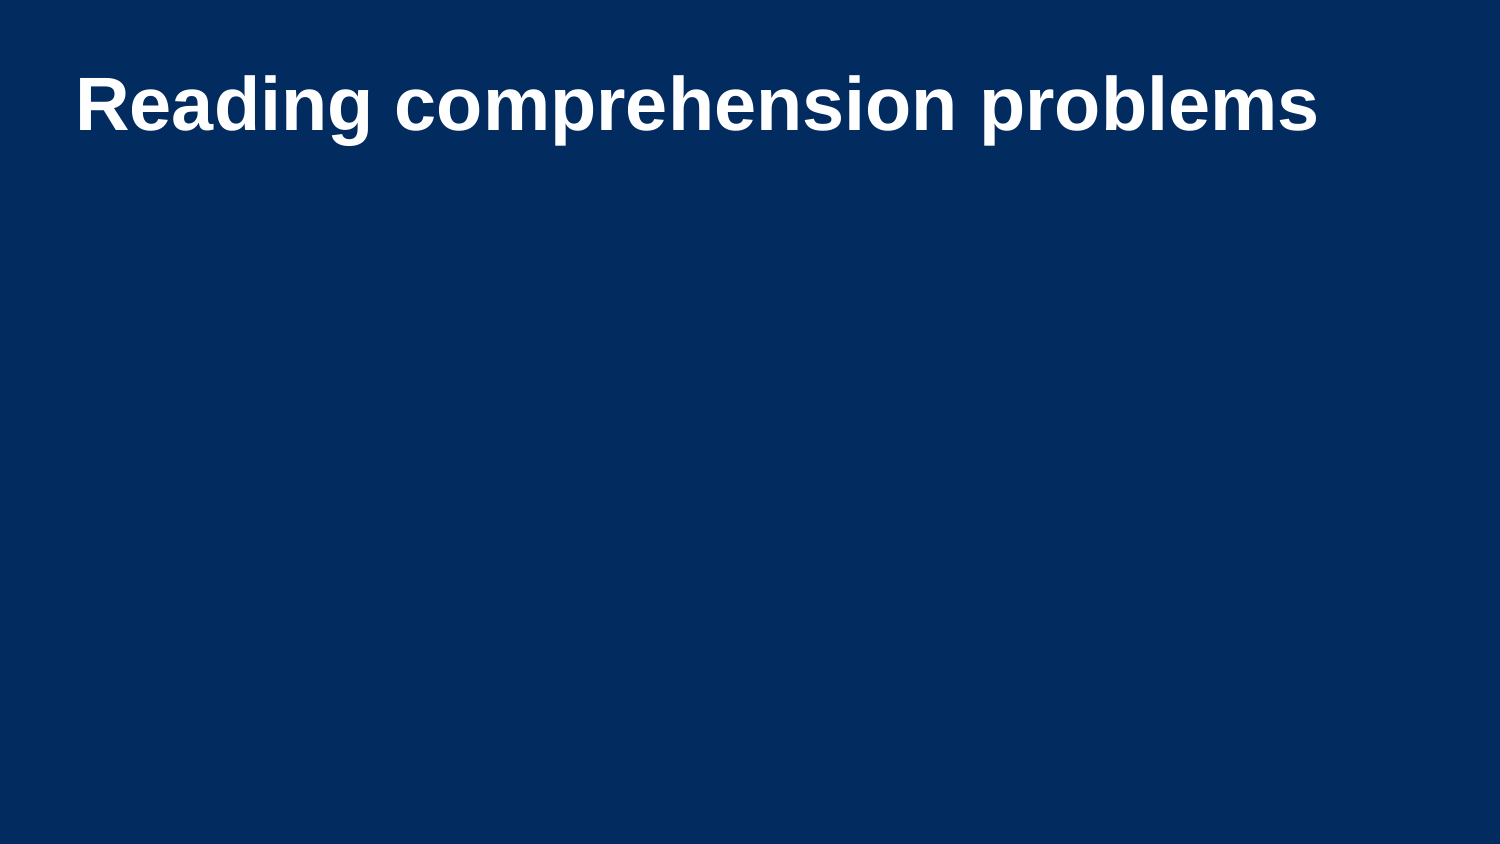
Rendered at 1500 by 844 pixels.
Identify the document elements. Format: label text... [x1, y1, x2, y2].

title Reading comprehension problems [74, 33, 1425, 175]
